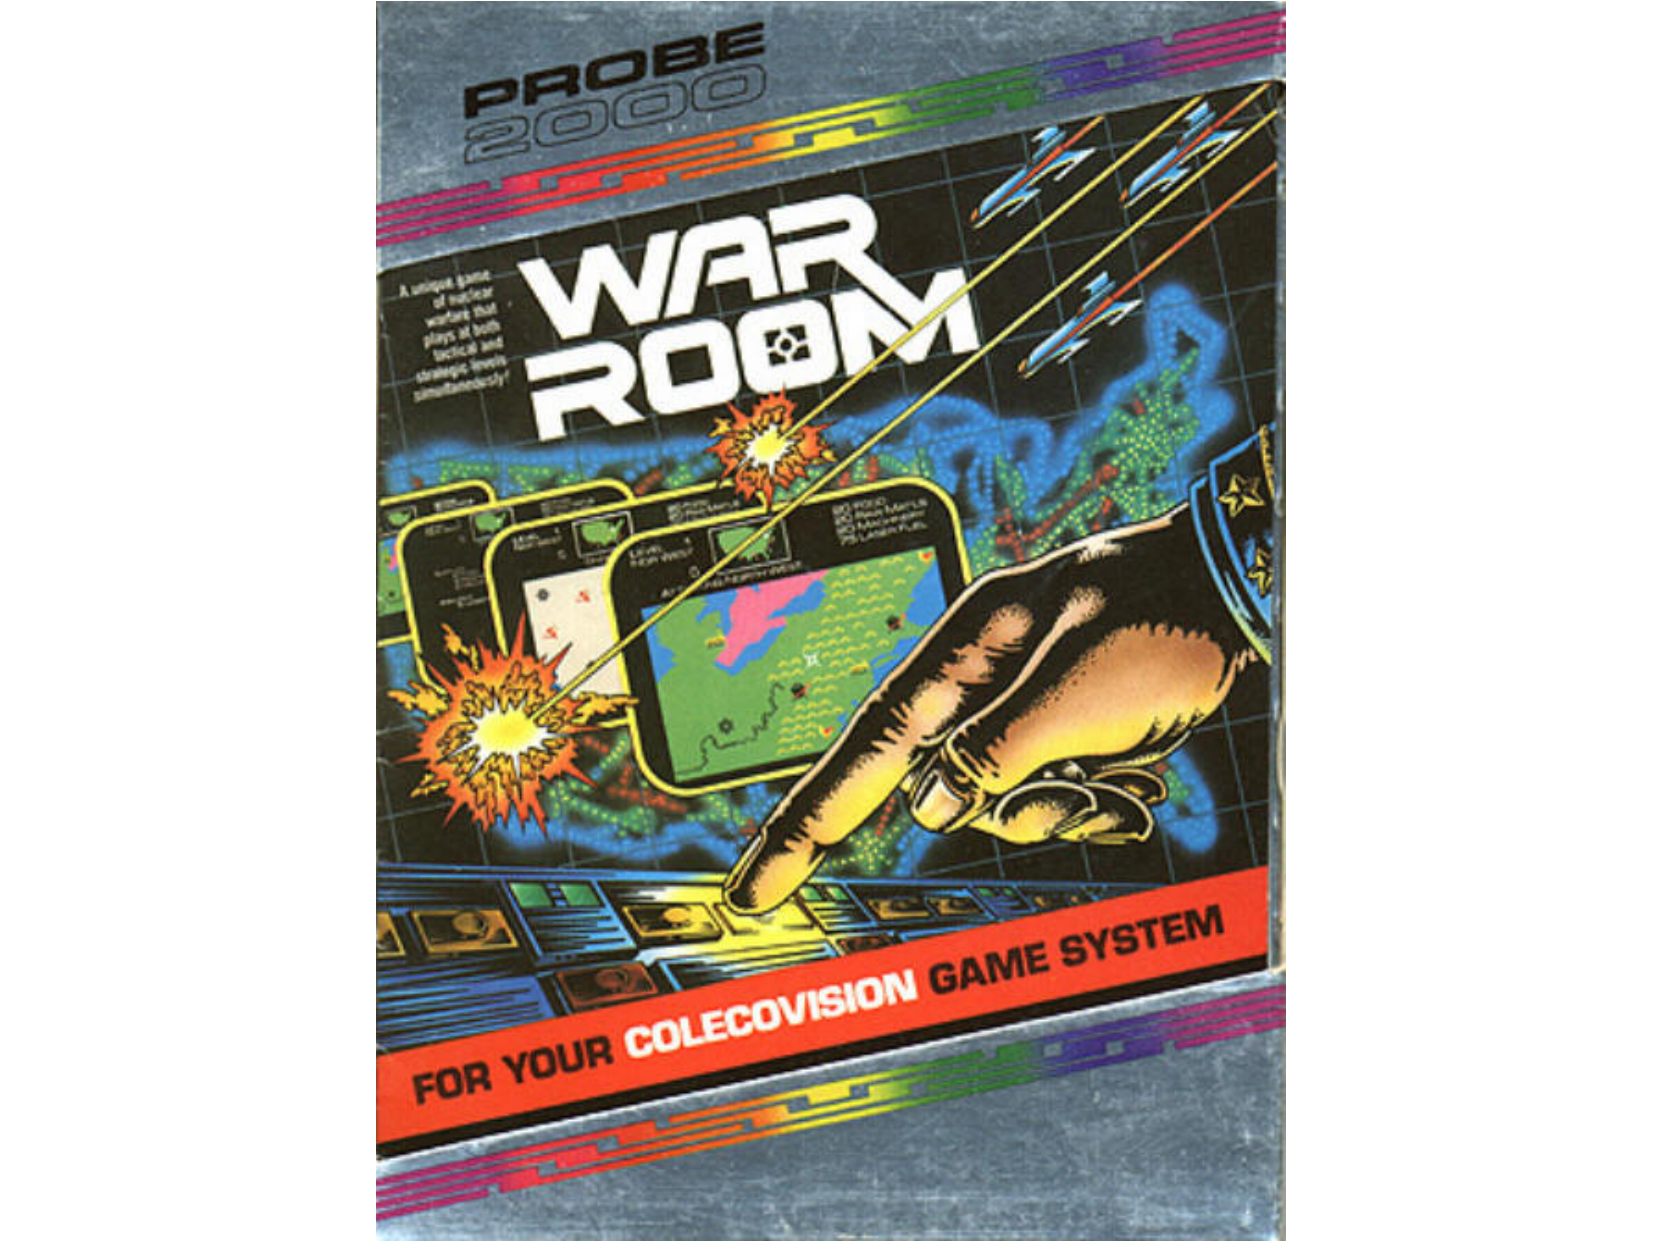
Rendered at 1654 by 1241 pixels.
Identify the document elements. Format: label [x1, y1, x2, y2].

picture [376, 1, 1286, 1241]
